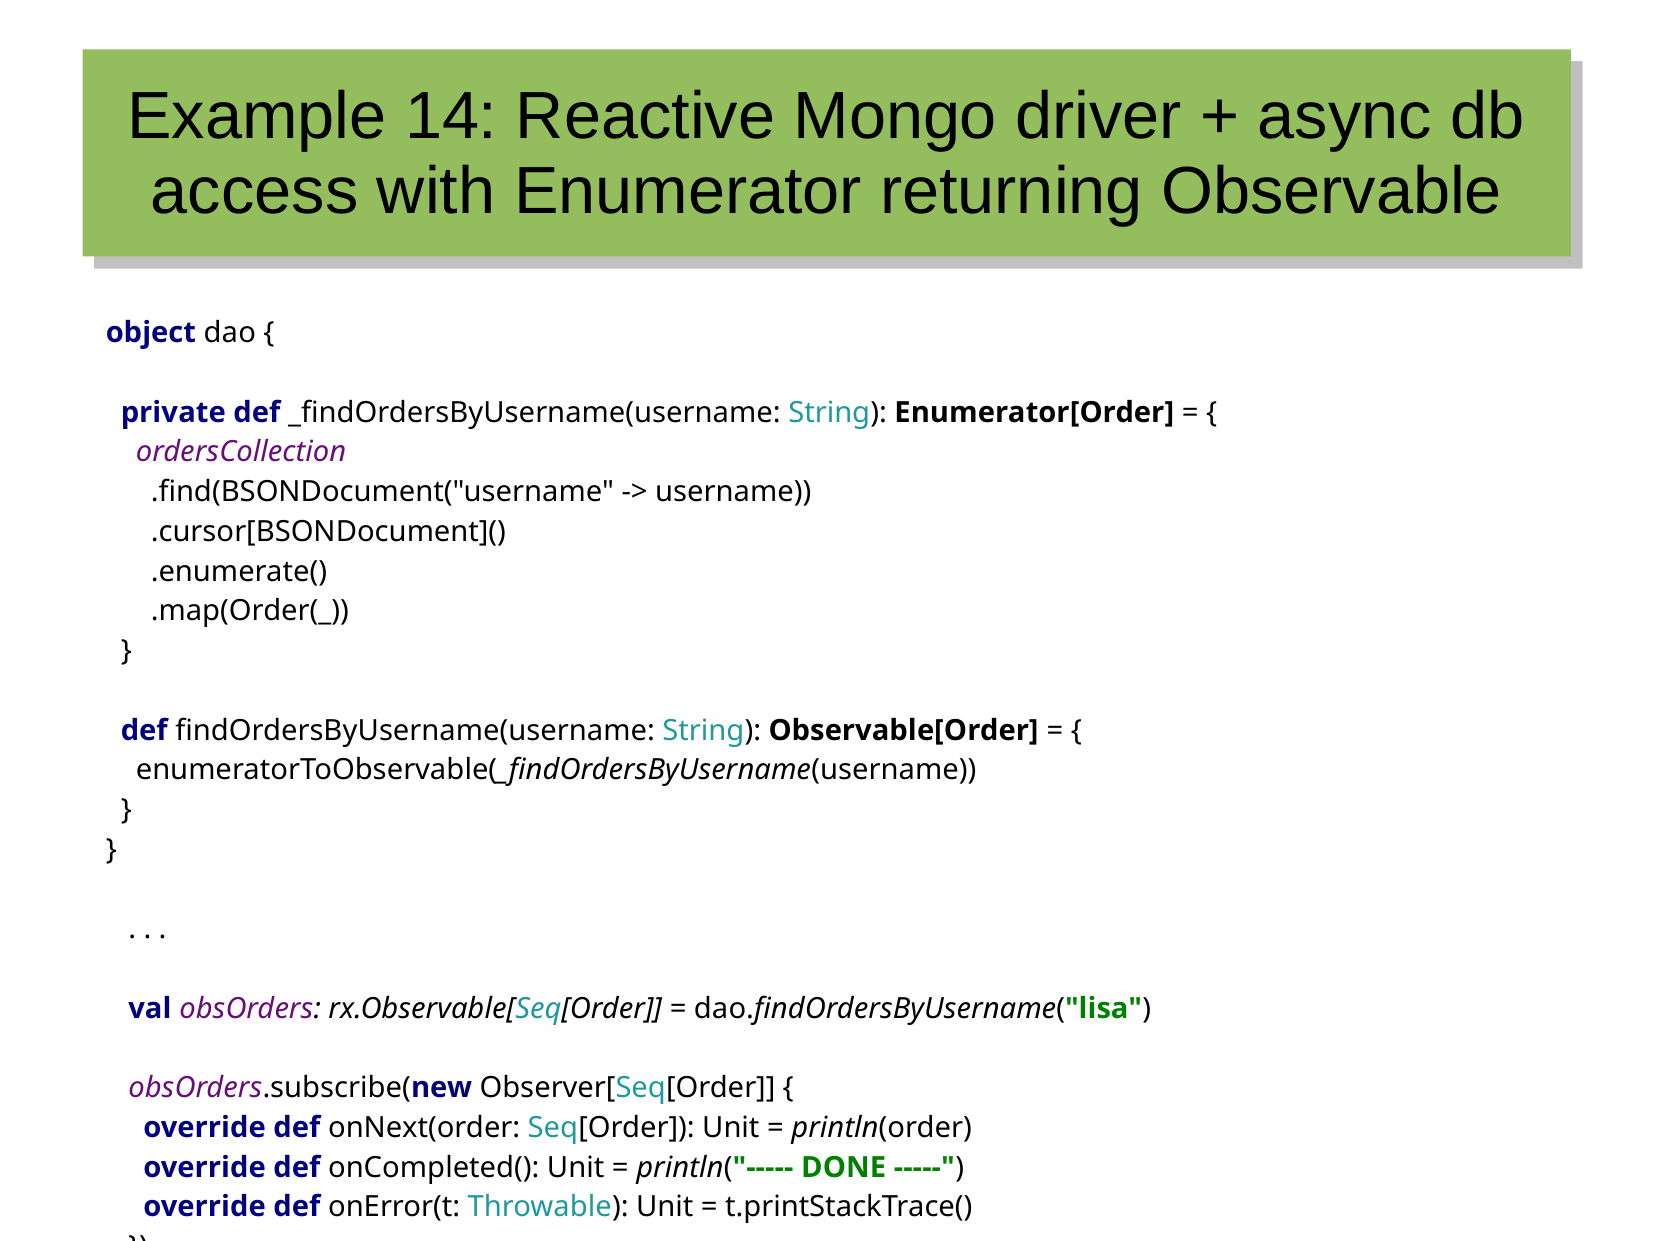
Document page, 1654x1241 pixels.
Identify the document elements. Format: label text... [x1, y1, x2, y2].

text_box object dao { private def _findOrdersByUsername(username: String): Enumerator[Order] = { ordersCollection .find(BSONDocument("username" -> username)) .cursor[BSONDocument]() .enumerate() .map(Order(_)) } def findOrdersByUsername(username: String): Observable[Order] = { enumeratorToObservable(_findOrdersByUsername(username)) } } . . . val obsOrders: rx.Observable[Seq[Order]] = dao.findOrdersByUsername("lisa") obsOrders.subscribe(new Observer[Seq[Order]] { override def onNext(order: Seq[Order]): Unit = println(order) override def onCompleted(): Unit = println("----- DONE -----") override def onError(t: Throwable): Unit = t.printStackTrace() }) [91, 303, 1578, 1170]
title Example 14: Reactive Mongo driver + async db access with Enumerator returning Observable [82, 49, 1571, 257]
